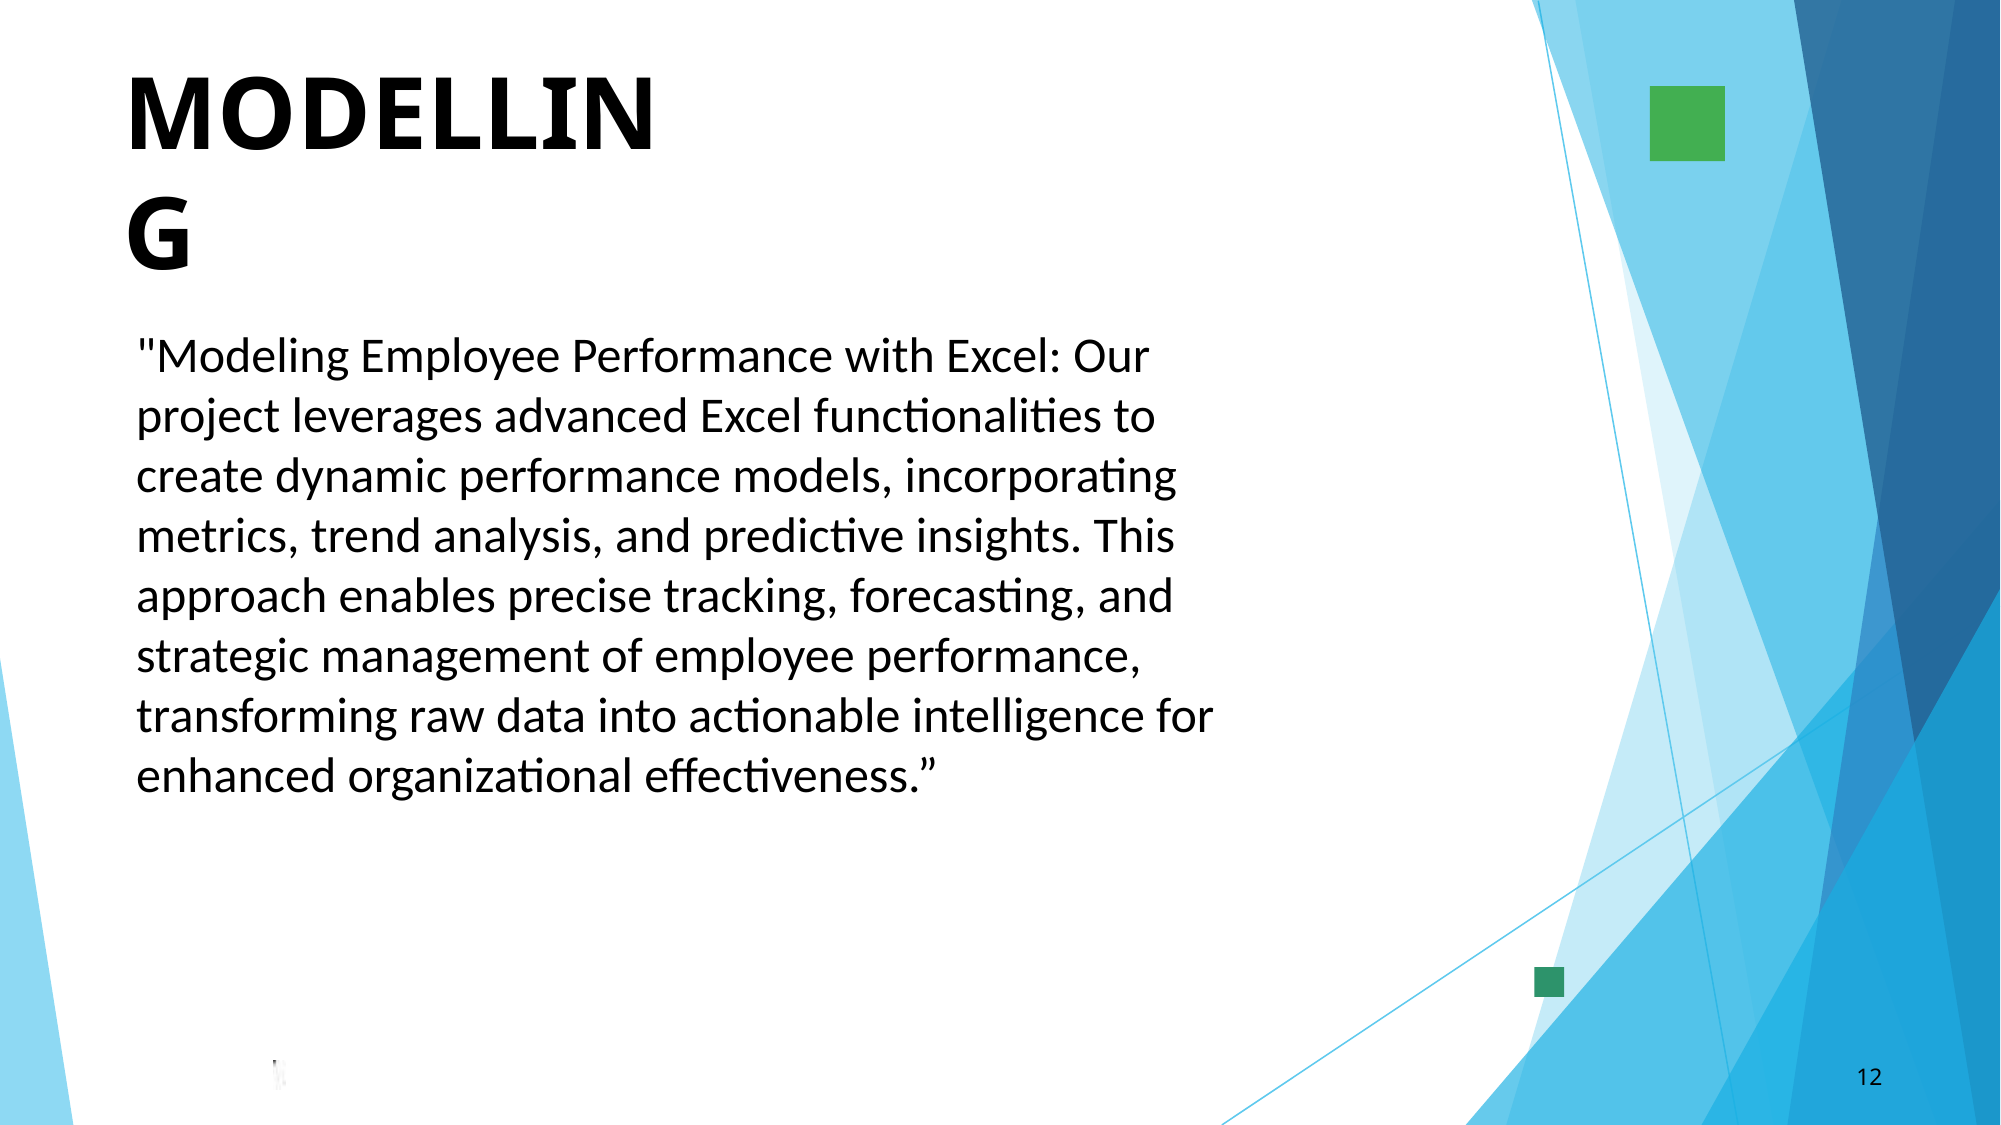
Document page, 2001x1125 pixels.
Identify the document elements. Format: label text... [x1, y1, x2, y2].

text_box <number> [1849, 1061, 1888, 1095]
text_box [1534, 967, 1565, 997]
picture [273, 1060, 286, 1091]
text_box [1649, 86, 1725, 162]
text_box "Modeling Employee Performance with Excel: Our project leverages advanced Excel functionalities to create dynamic performance models, incorporating metrics, trend analysis, and predictive insights. This approach enables precise tracking, forecasting, and strategic management of employee performance, transforming raw data into actionable intelligence for enhanced organizational effectiveness.” [121, 307, 1265, 818]
text_box MODELLING [121, 47, 664, 290]
